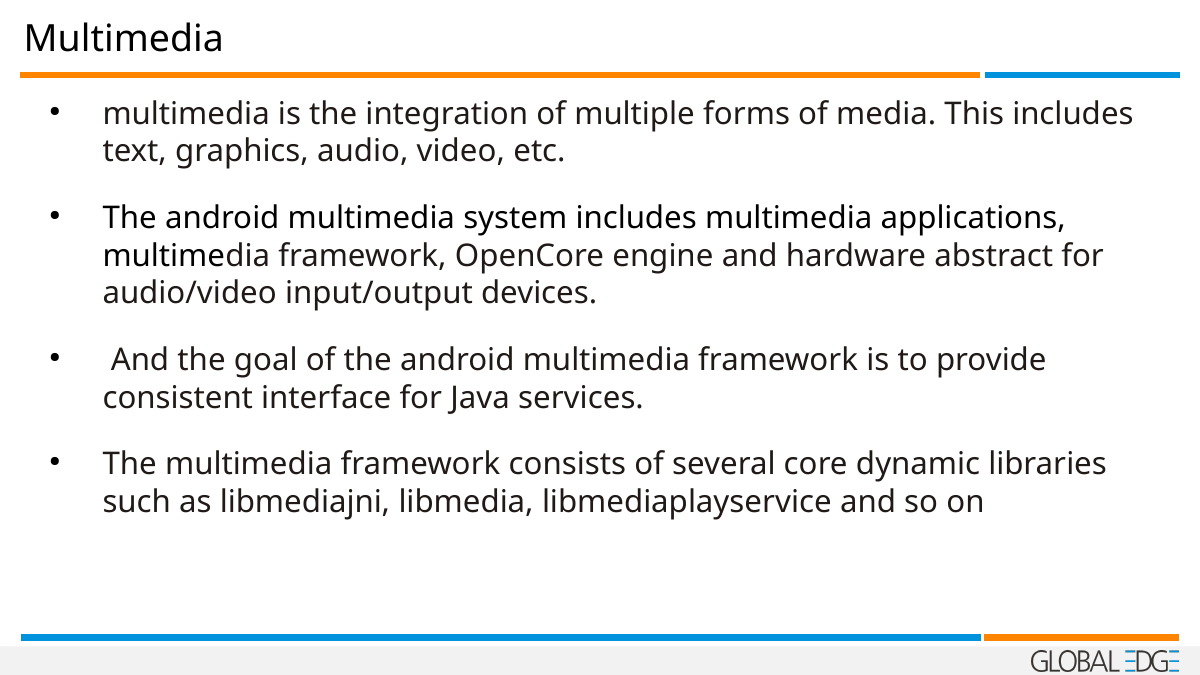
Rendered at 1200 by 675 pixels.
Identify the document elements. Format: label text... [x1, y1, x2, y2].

list multimedia is the integration of multiple forms of media. This includes text, graphics, audio, video, etc. The android multimedia system includes multimedia applications, multimedia framework, OpenCore engine and hardware abstract for audio/video input/output devices. And the goal of the android multimedia framework is to provide consistent interface for Java services. The multimedia framework consists of several core dynamic libraries such as libmediajni, libmedia, libmediaplayservice and so on [20, 87, 1179, 628]
title Multimedia [12, 9, 1088, 63]
picture [1031, 650, 1179, 672]
